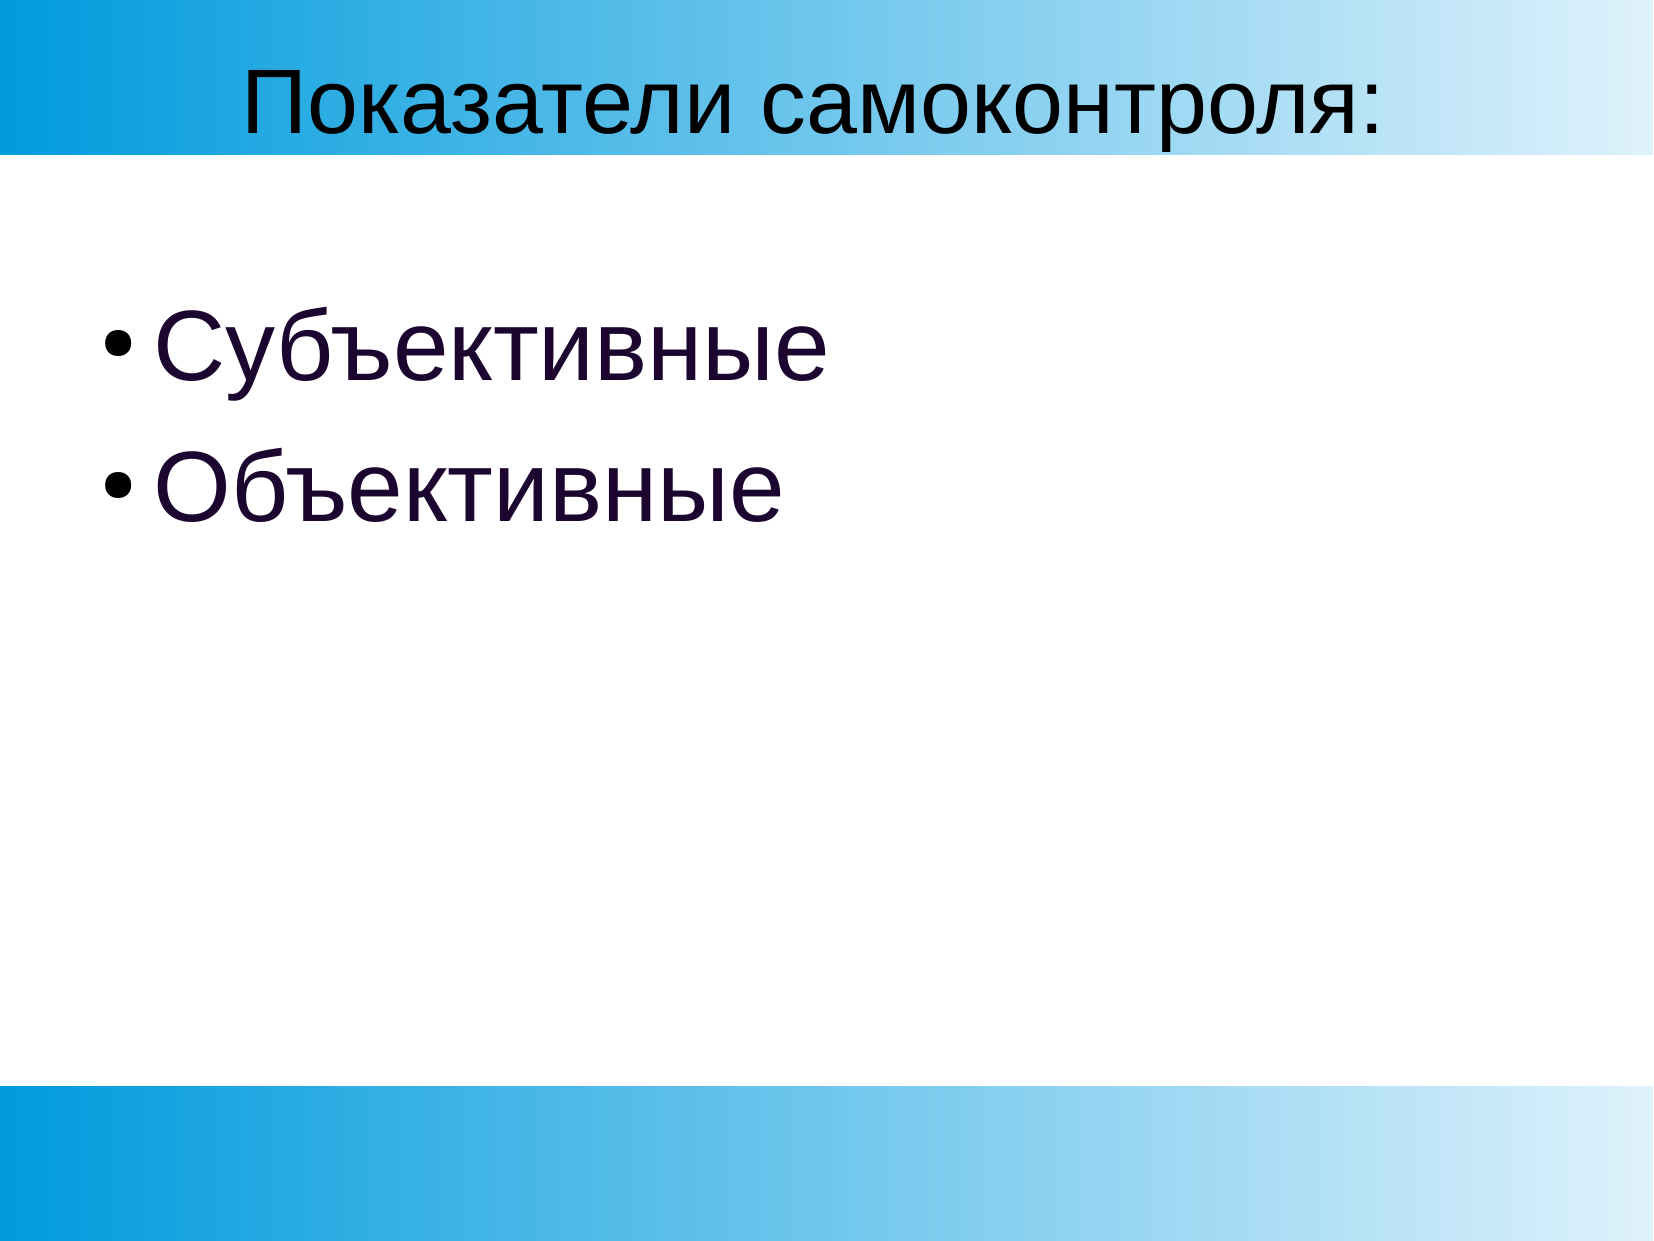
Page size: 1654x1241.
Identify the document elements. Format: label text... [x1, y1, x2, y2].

list Субъективные Объективные [82, 290, 1571, 1010]
title Показатели самоконтроля: [82, 49, 1571, 155]
